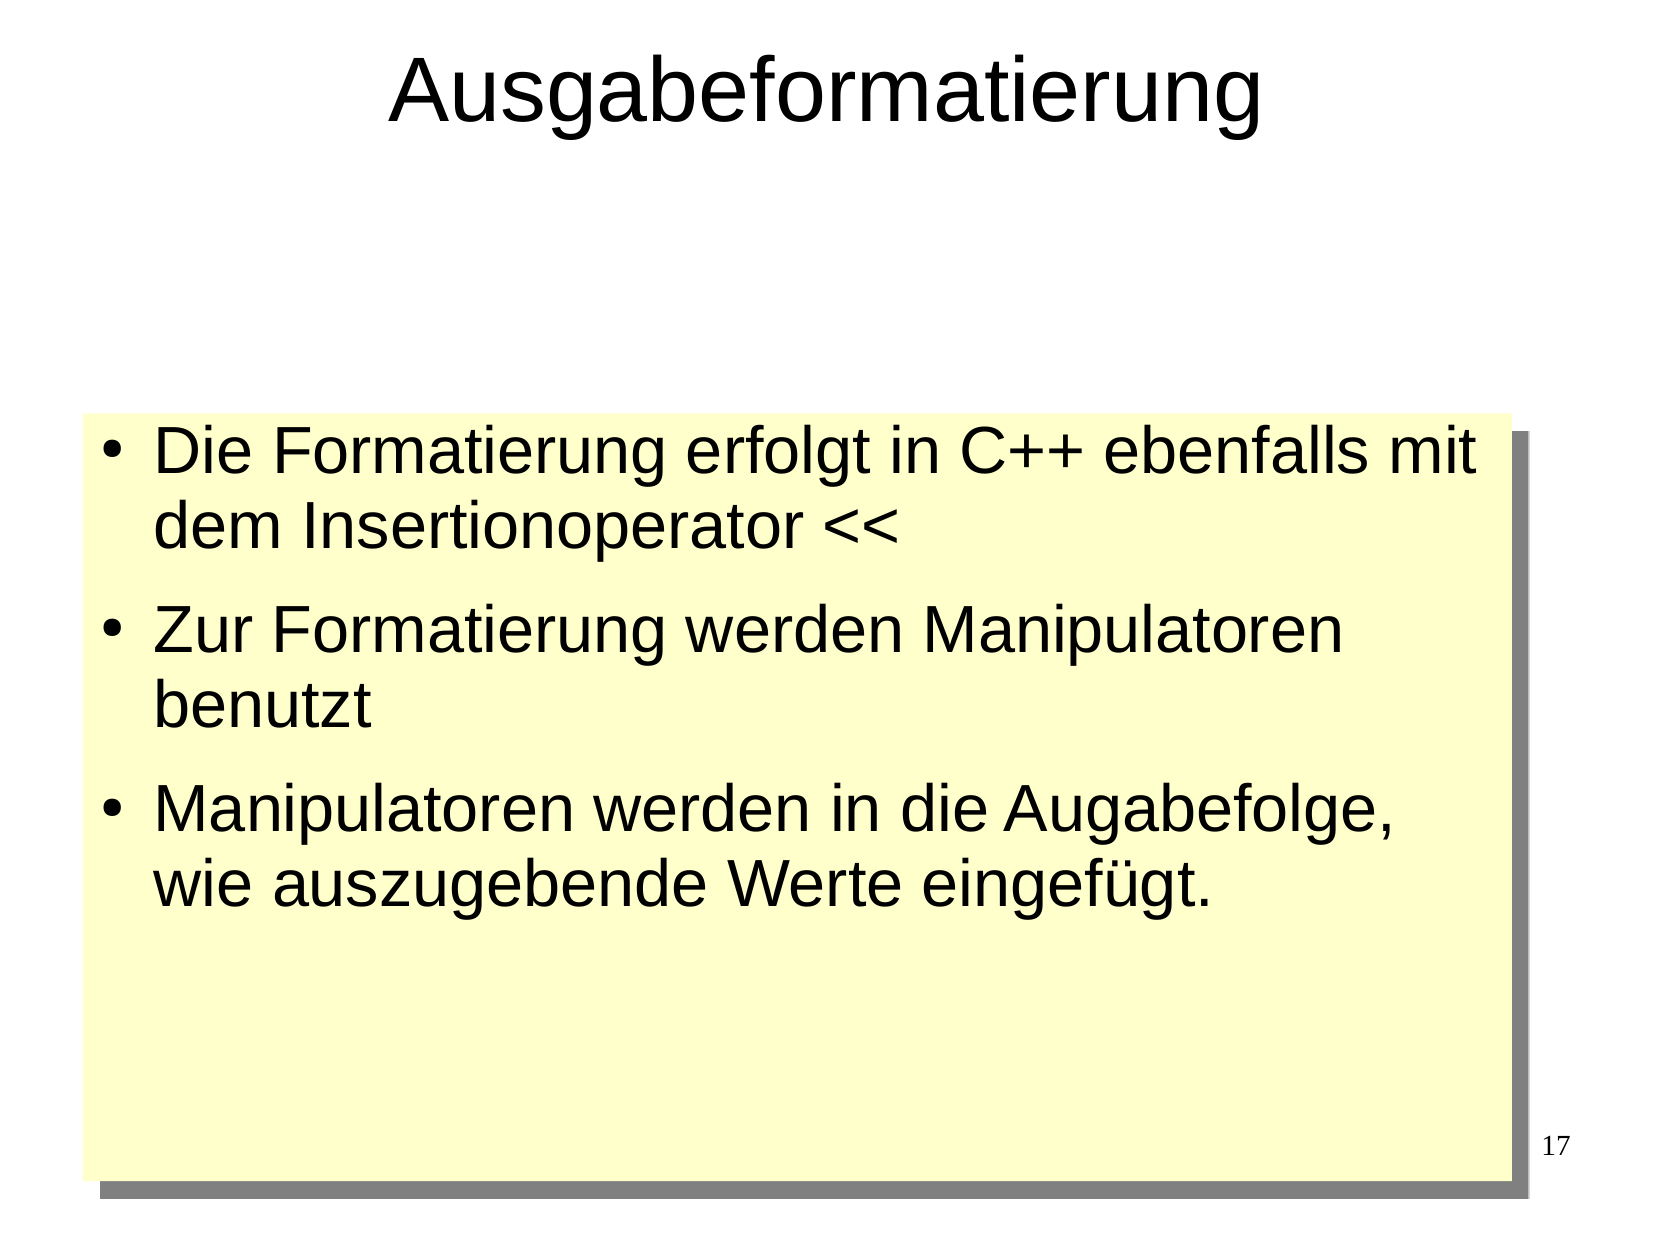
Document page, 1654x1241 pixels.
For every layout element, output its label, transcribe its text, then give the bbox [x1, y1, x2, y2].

list Die Formatierung erfolgt in C++ ebenfalls mit dem Insertionoperator << Zur Formatierung werden Manipulatoren benutzt Manipulatoren werden in die Augabefolge, wie auszugebende Werte eingefügt. [82, 413, 1512, 1182]
title Ausgabeformatierung [82, 25, 1571, 154]
